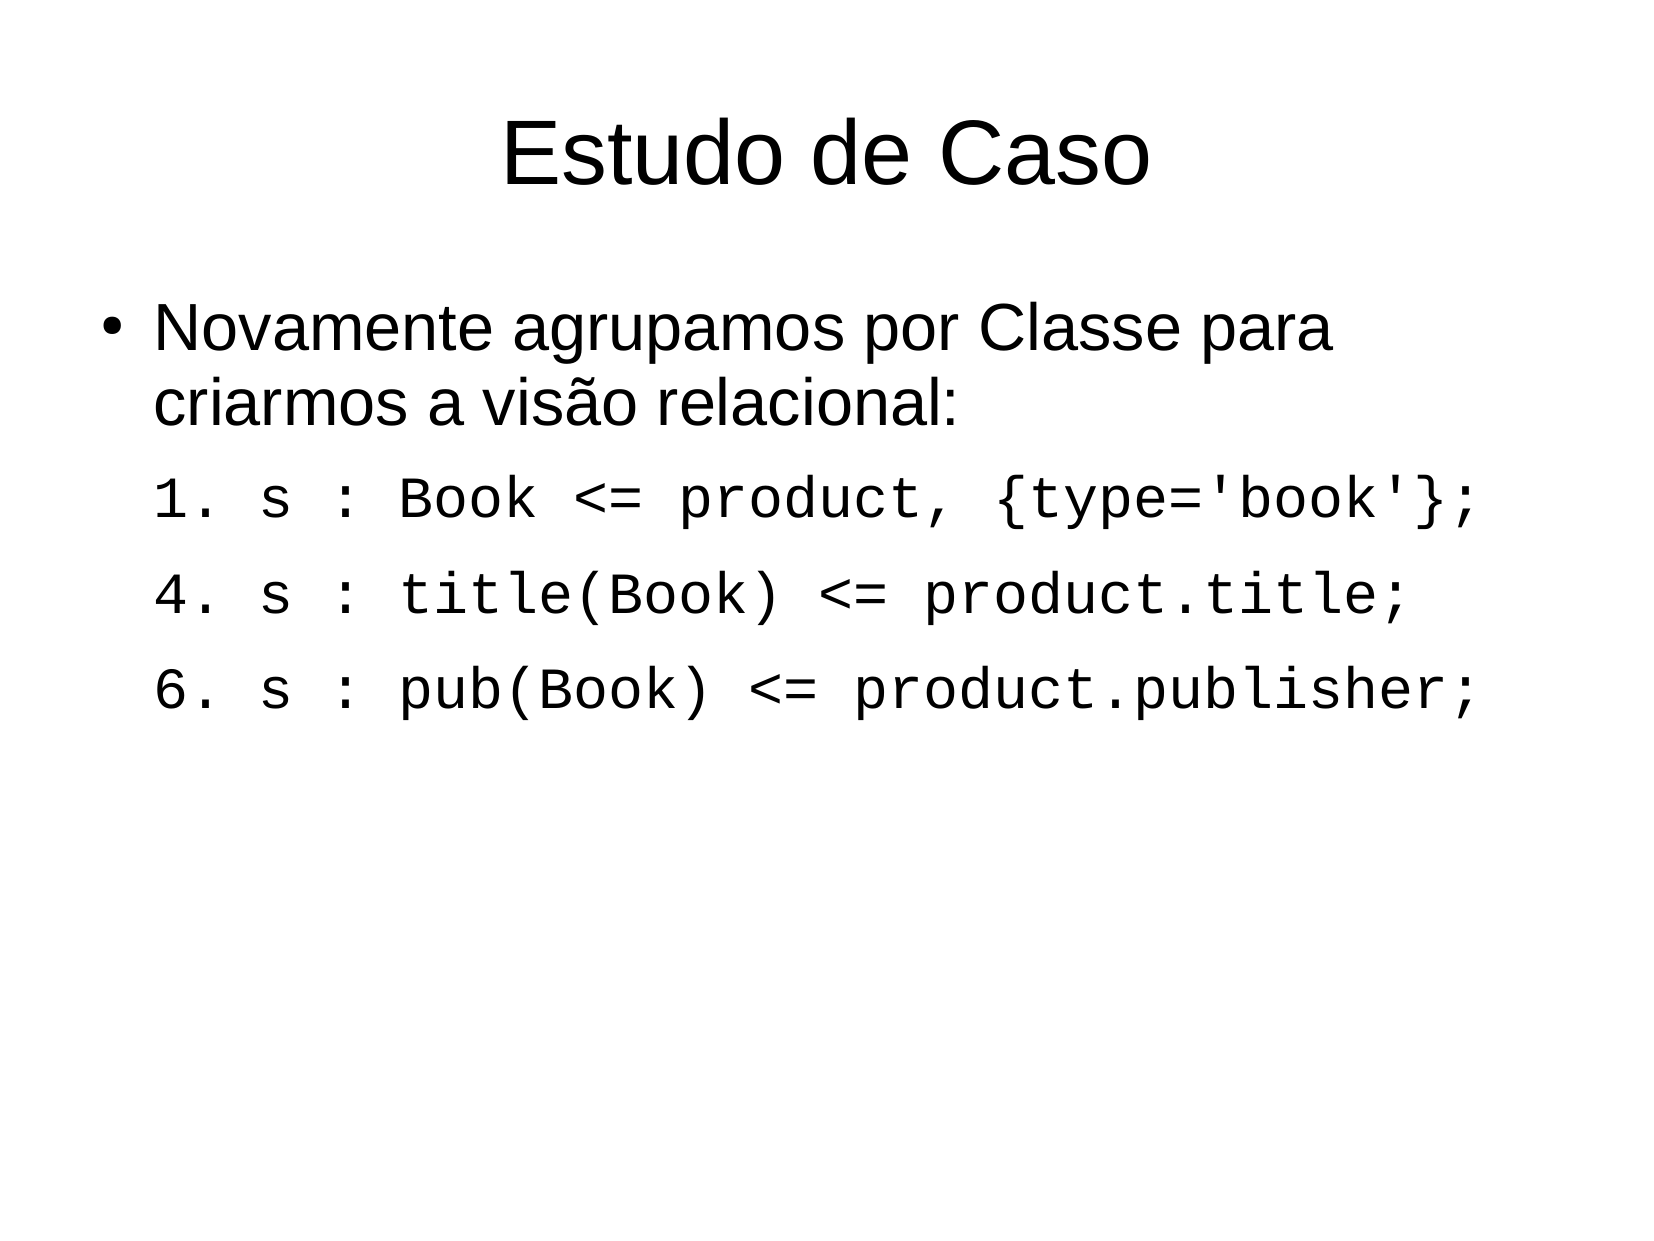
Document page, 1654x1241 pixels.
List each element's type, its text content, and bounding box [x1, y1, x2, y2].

title Estudo de Caso [82, 49, 1571, 257]
list Novamente agrupamos por Classe para criarmos a visão relacional: 1. s : Book <= product, {type='book'}; 4. s : title(Book) <= product.title; 6. s : pub(Book) <= product.publisher; [82, 290, 1571, 1109]
